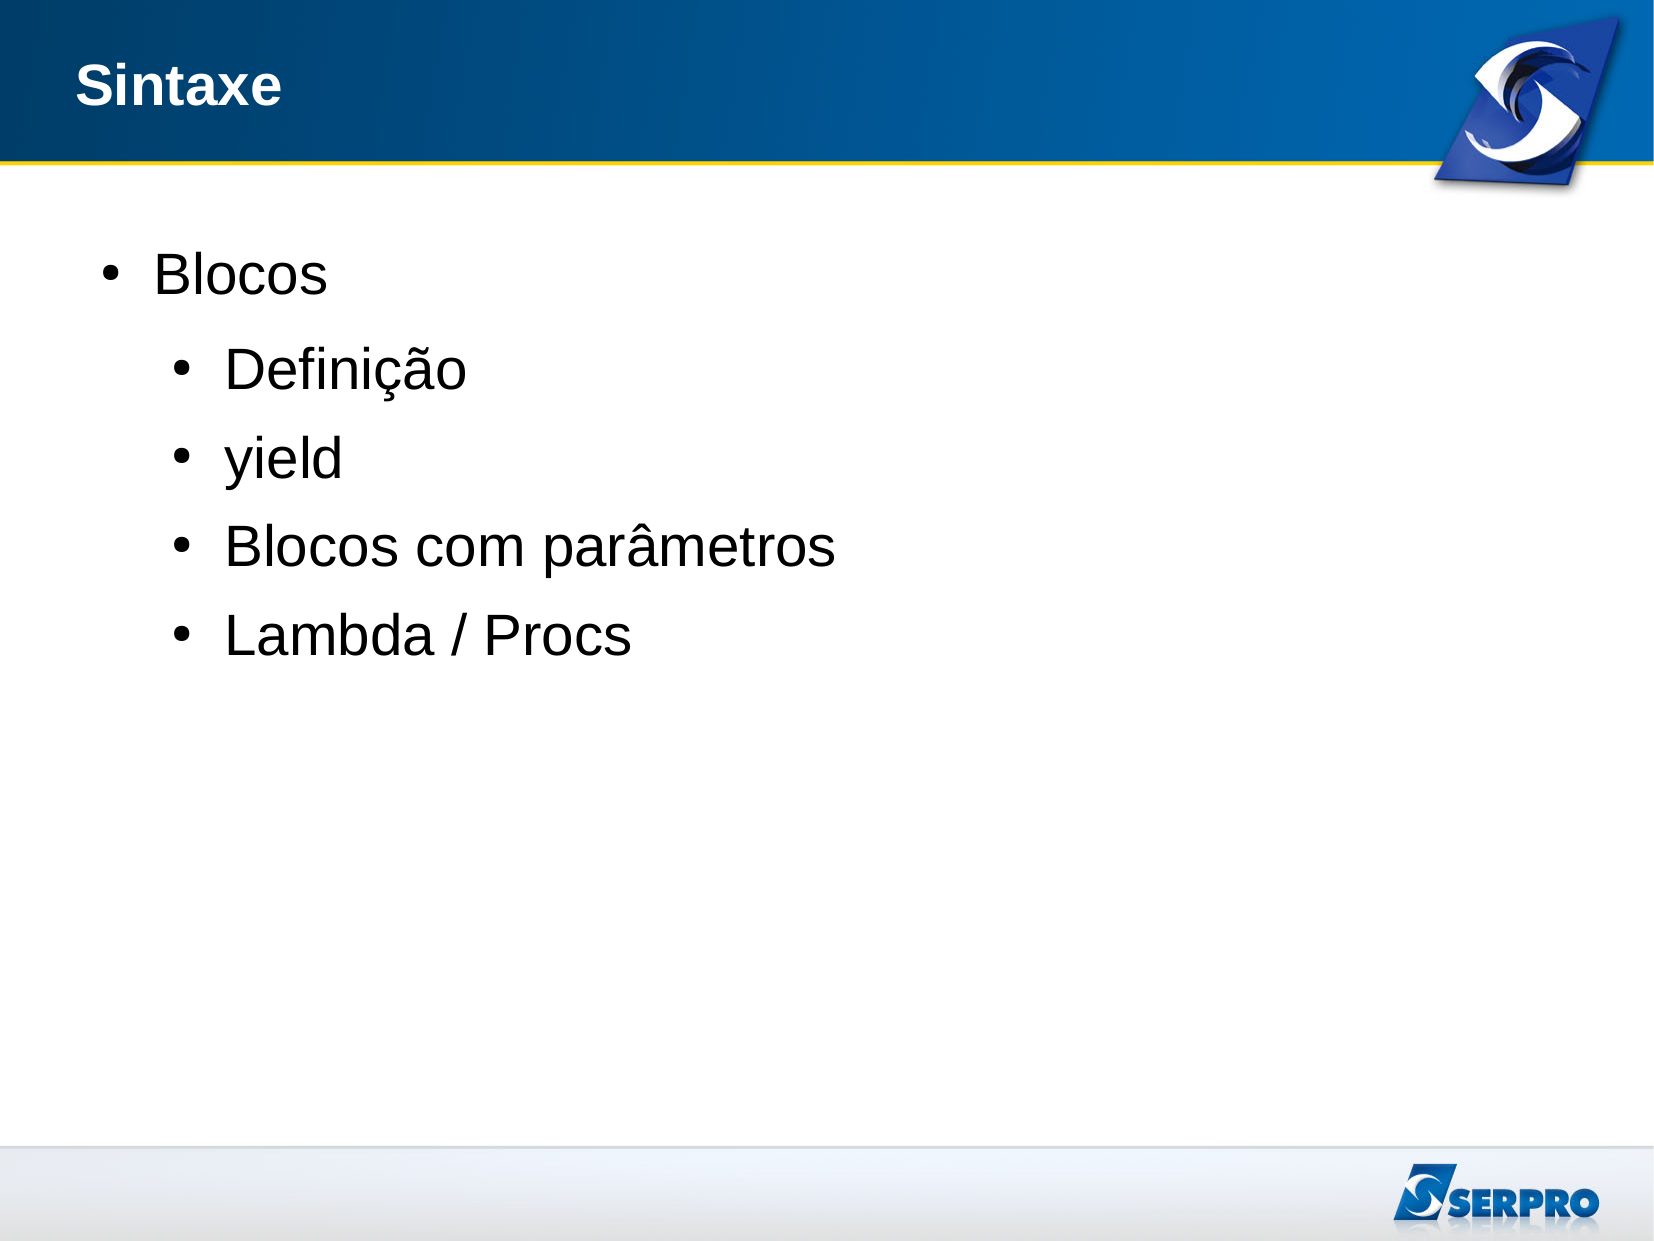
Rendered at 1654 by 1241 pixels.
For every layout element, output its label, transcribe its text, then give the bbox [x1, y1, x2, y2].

picture [0, 0, 1654, 1241]
list Blocos Definição yield Blocos com parâmetros Lambda / Procs [82, 242, 1571, 962]
title Sintaxe [75, 41, 1434, 130]
